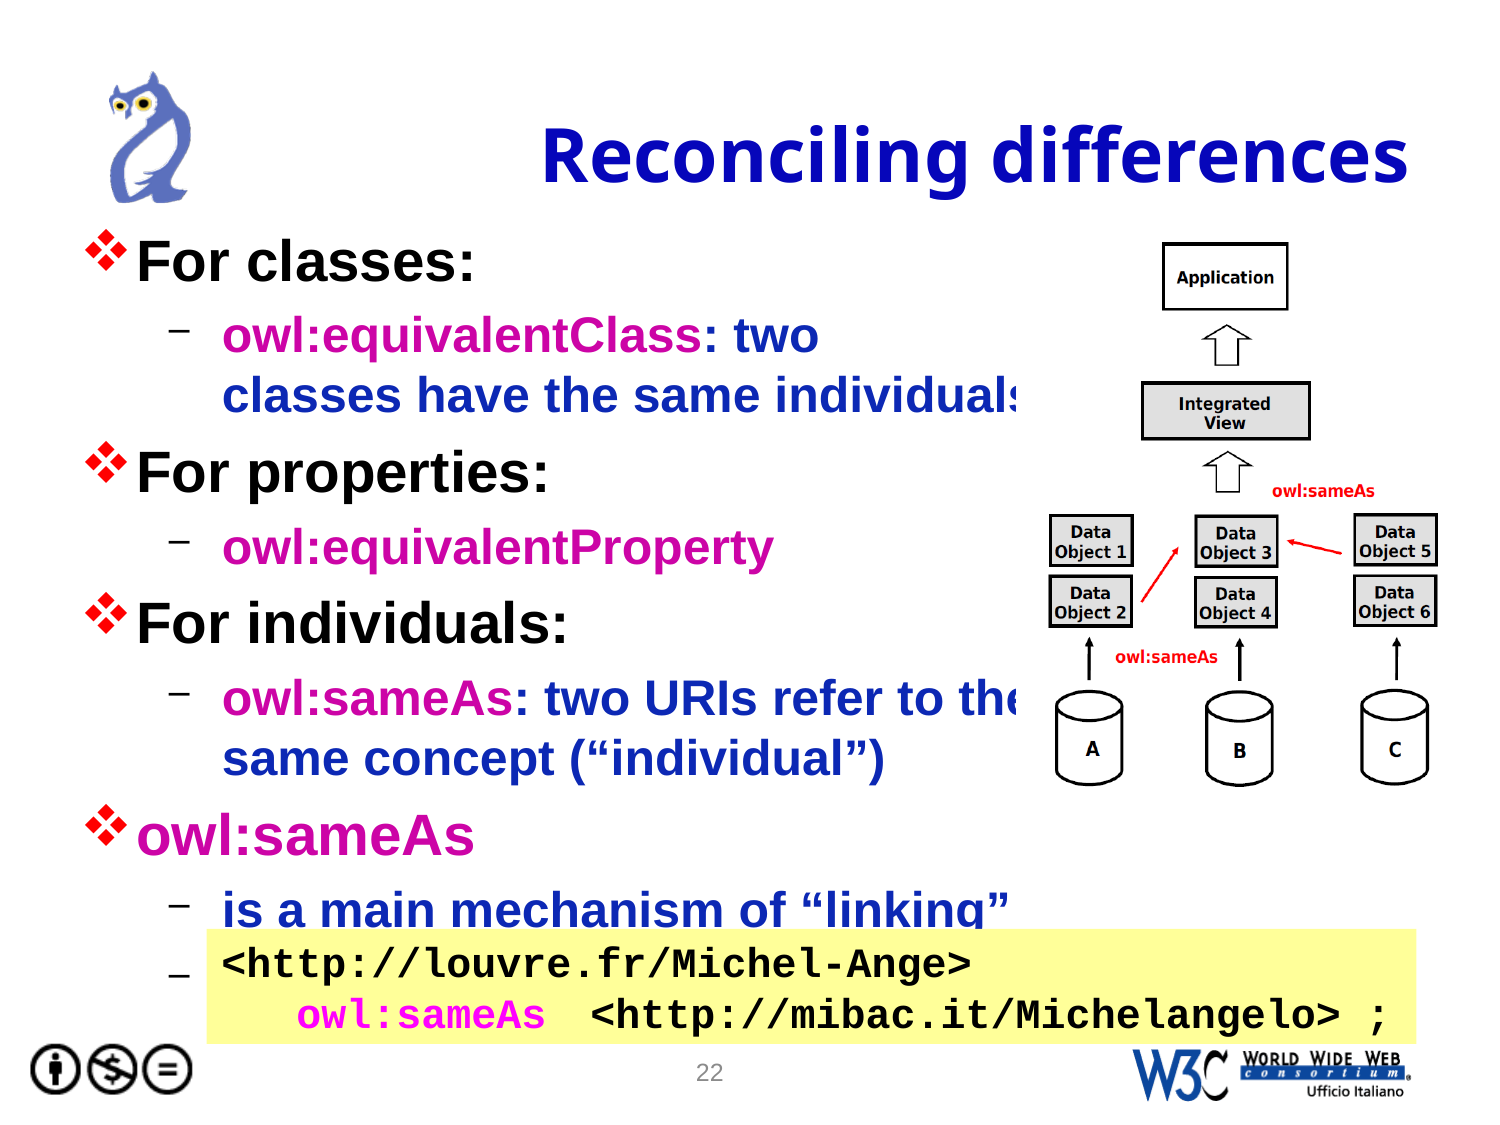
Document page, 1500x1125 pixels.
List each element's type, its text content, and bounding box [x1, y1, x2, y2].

picture [1132, 1049, 1412, 1102]
slide_number <number> [680, 1044, 761, 1102]
list For classes: owl:equivalentClass: two classes have the same individuals For properties: owl:equivalentProperty For individuals: owl:sameAs: two URIs refer to the same concept (“individual”) owl:sameAs is a main mechanism of “linking” [65, 215, 1430, 1016]
title Reconciling differences [75, 59, 1425, 215]
picture [1016, 239, 1445, 790]
picture [109, 71, 193, 206]
picture [15, 1022, 205, 1106]
text_box <http://louvre.fr/Michel-Ange> owl:sameAs <http://mibac.it/Michelangelo> ; [206, 928, 1417, 1044]
